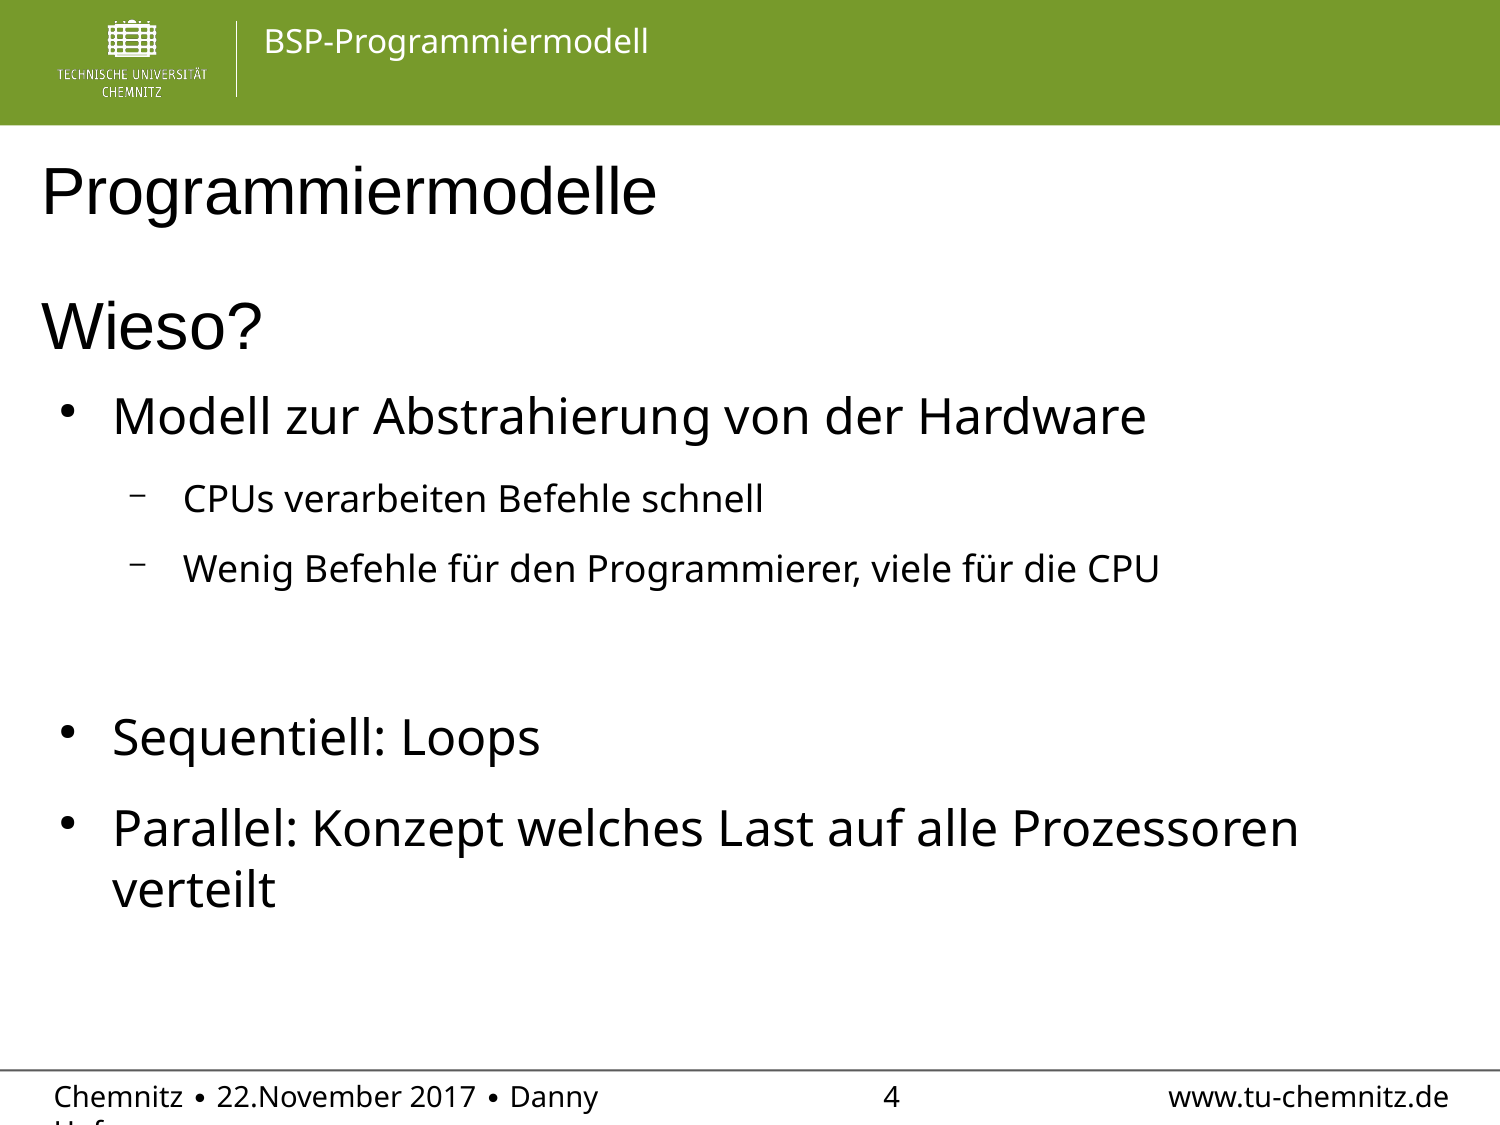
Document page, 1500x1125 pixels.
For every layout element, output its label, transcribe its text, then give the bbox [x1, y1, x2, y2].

list Modell zur Abstrahierung von der Hardware CPUs verarbeiten Befehle schnell Wenig Befehle für den Programmierer, viele für die CPU Sequentiell: Loops Parallel: Konzept welches Last auf alle Prozessoren verteilt [41, 385, 1459, 1035]
picture [25, 0, 239, 130]
title Programmiermodelle Wieso? [41, 157, 1459, 367]
